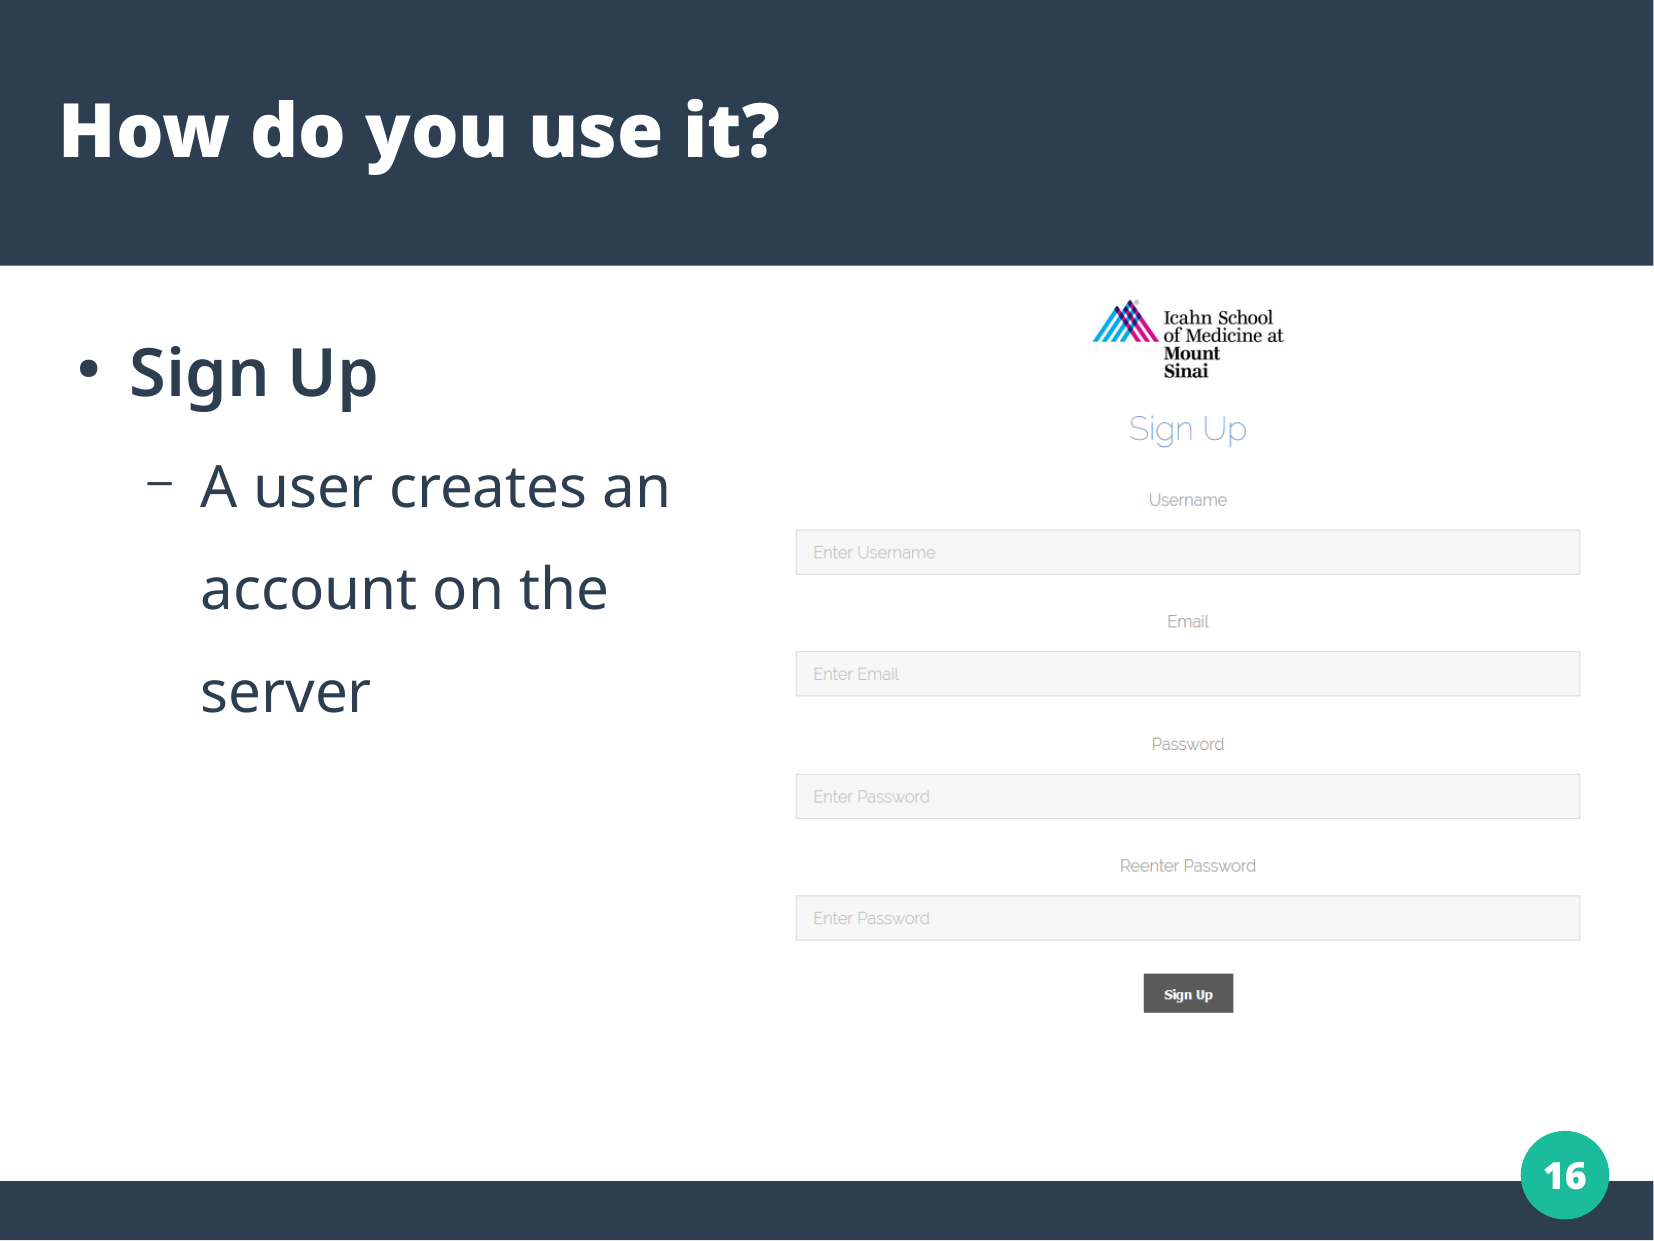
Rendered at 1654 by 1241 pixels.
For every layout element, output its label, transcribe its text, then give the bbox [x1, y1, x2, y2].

title How do you use it? [59, 49, 1595, 207]
picture [735, 275, 1636, 1050]
list Sign Up A user creates an account on the server [59, 324, 1595, 1152]
